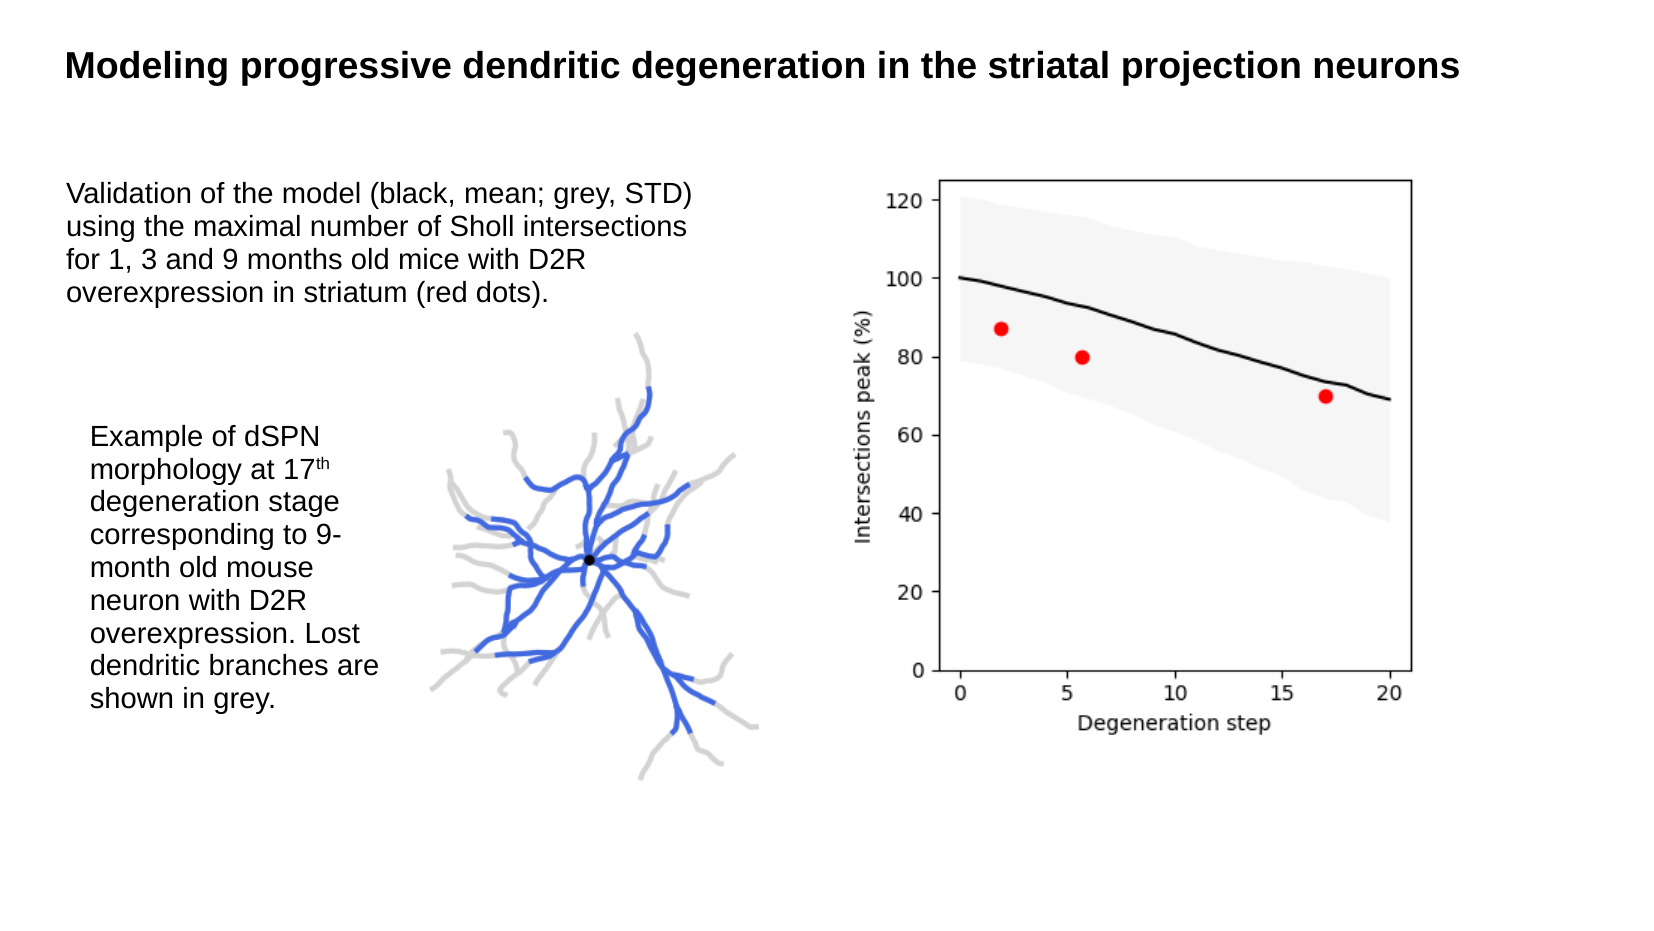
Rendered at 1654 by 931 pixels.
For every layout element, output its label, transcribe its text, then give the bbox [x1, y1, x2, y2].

text_box Validation of the model (black, mean; grey, STD) using the maximal number of Sholl intersections for 1, 3 and 9 months old mice with D2R overexpression in striatum (red dots). [51, 169, 727, 316]
picture [840, 165, 1426, 751]
text_box Example of dSPN morphology at 17th degeneration stage corresponding to 9-month old mouse neuron with D2R overexpression. Lost dendritic branches are shown in grey. [75, 412, 413, 723]
text_box Modeling progressive dendritic degeneration in the striatal projection neurons [49, 37, 1477, 95]
picture [429, 331, 759, 782]
